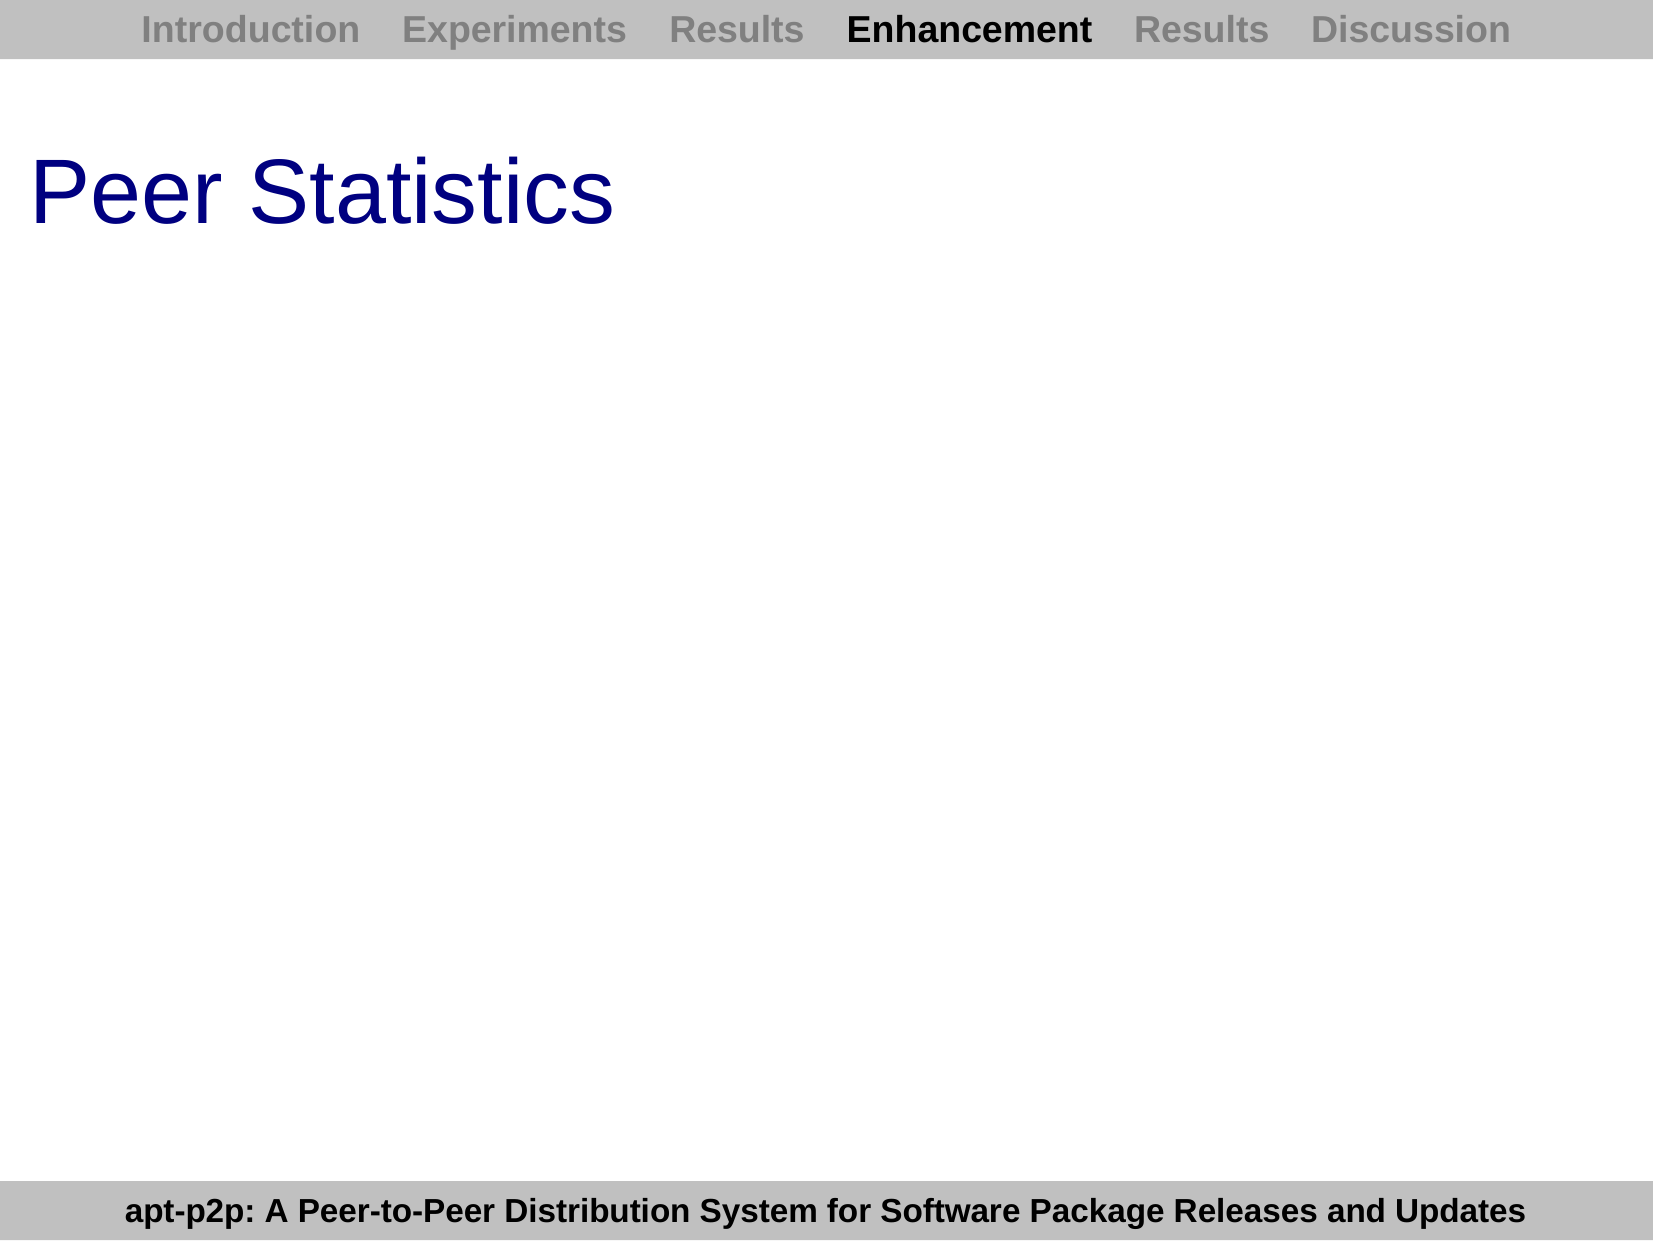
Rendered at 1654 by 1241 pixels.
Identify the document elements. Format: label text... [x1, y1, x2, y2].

title Peer Statistics [29, 88, 1442, 296]
